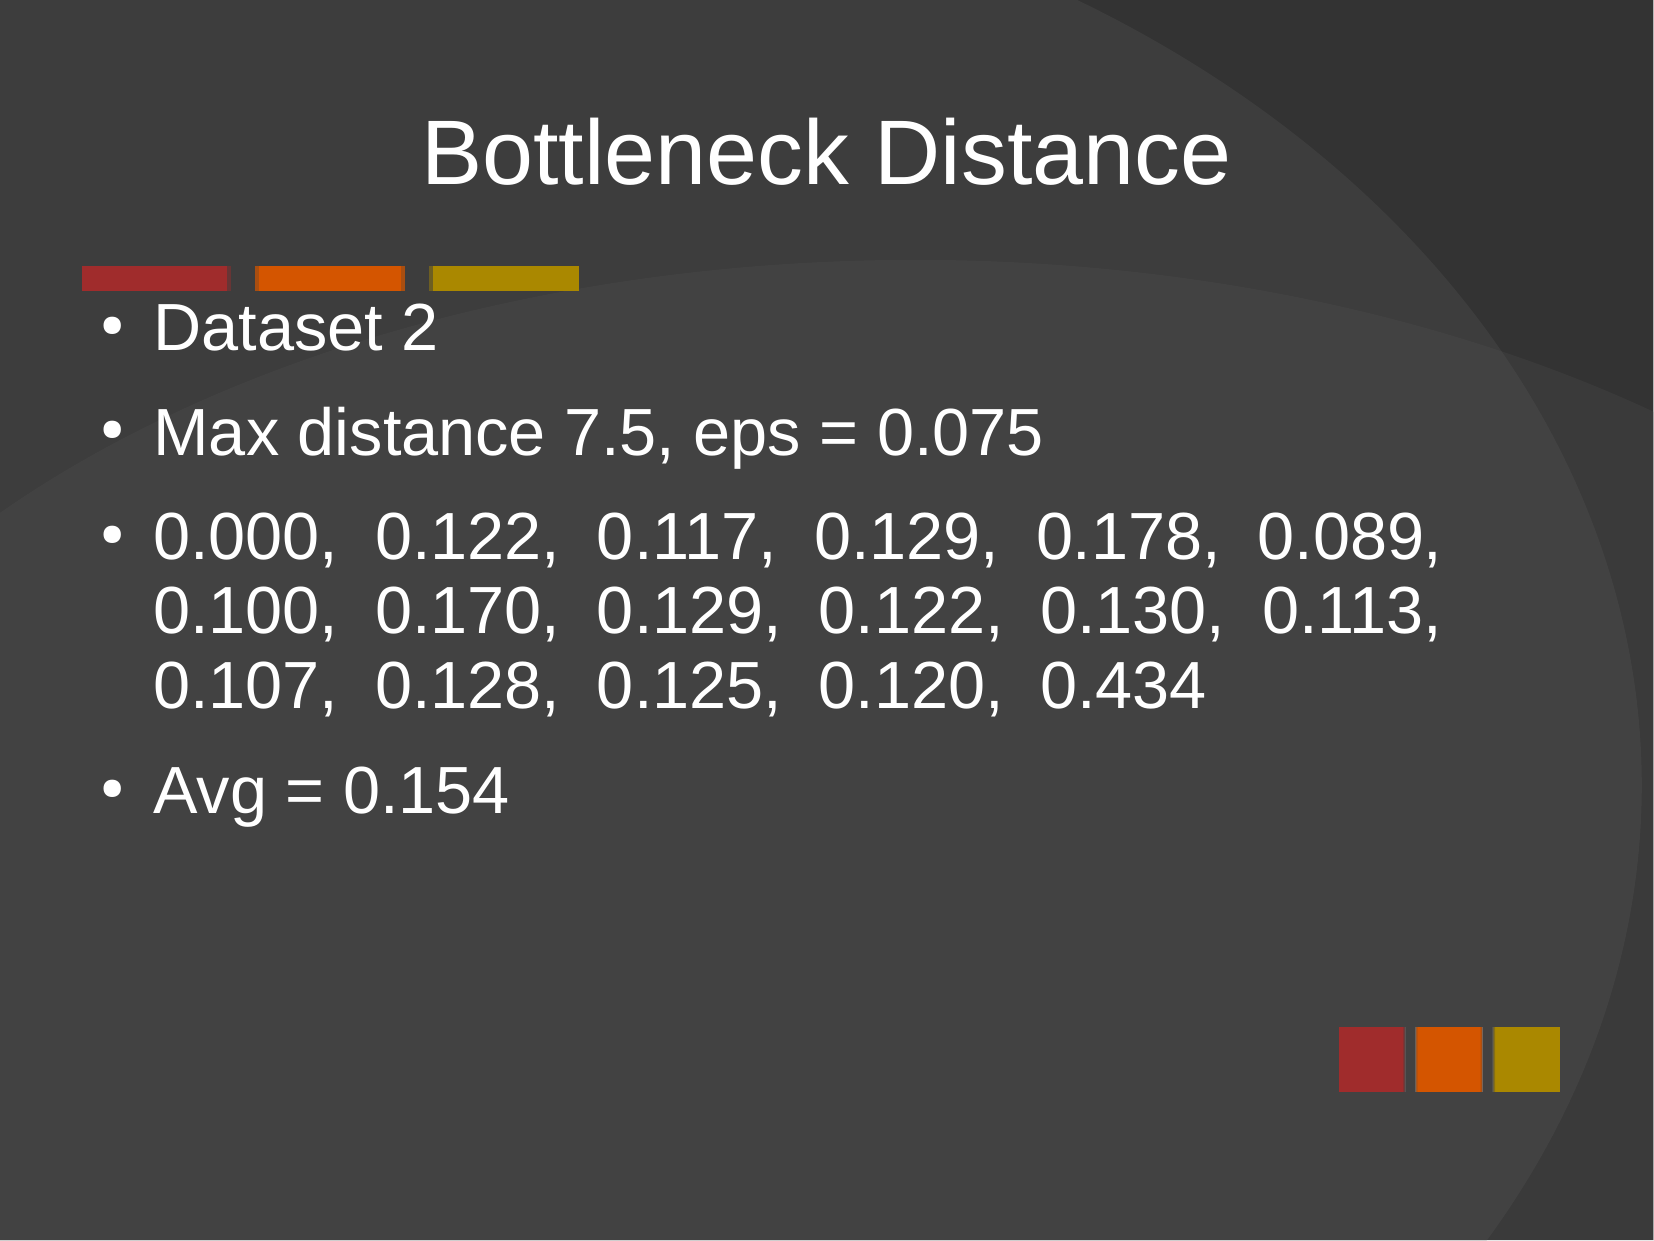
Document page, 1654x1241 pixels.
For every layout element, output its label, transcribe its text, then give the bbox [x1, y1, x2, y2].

picture [1339, 1027, 1560, 1092]
title Bottleneck Distance [82, 49, 1571, 257]
picture [82, 266, 579, 290]
list Dataset 2 Max distance 7.5, eps = 0.075 0.000, 0.122, 0.117, 0.129, 0.178, 0.089, 0.100, 0.170, 0.129, 0.122, 0.130, 0.113, 0.107, 0.128, 0.125, 0.120, 0.434 Avg = 0.154 [82, 290, 1571, 1010]
